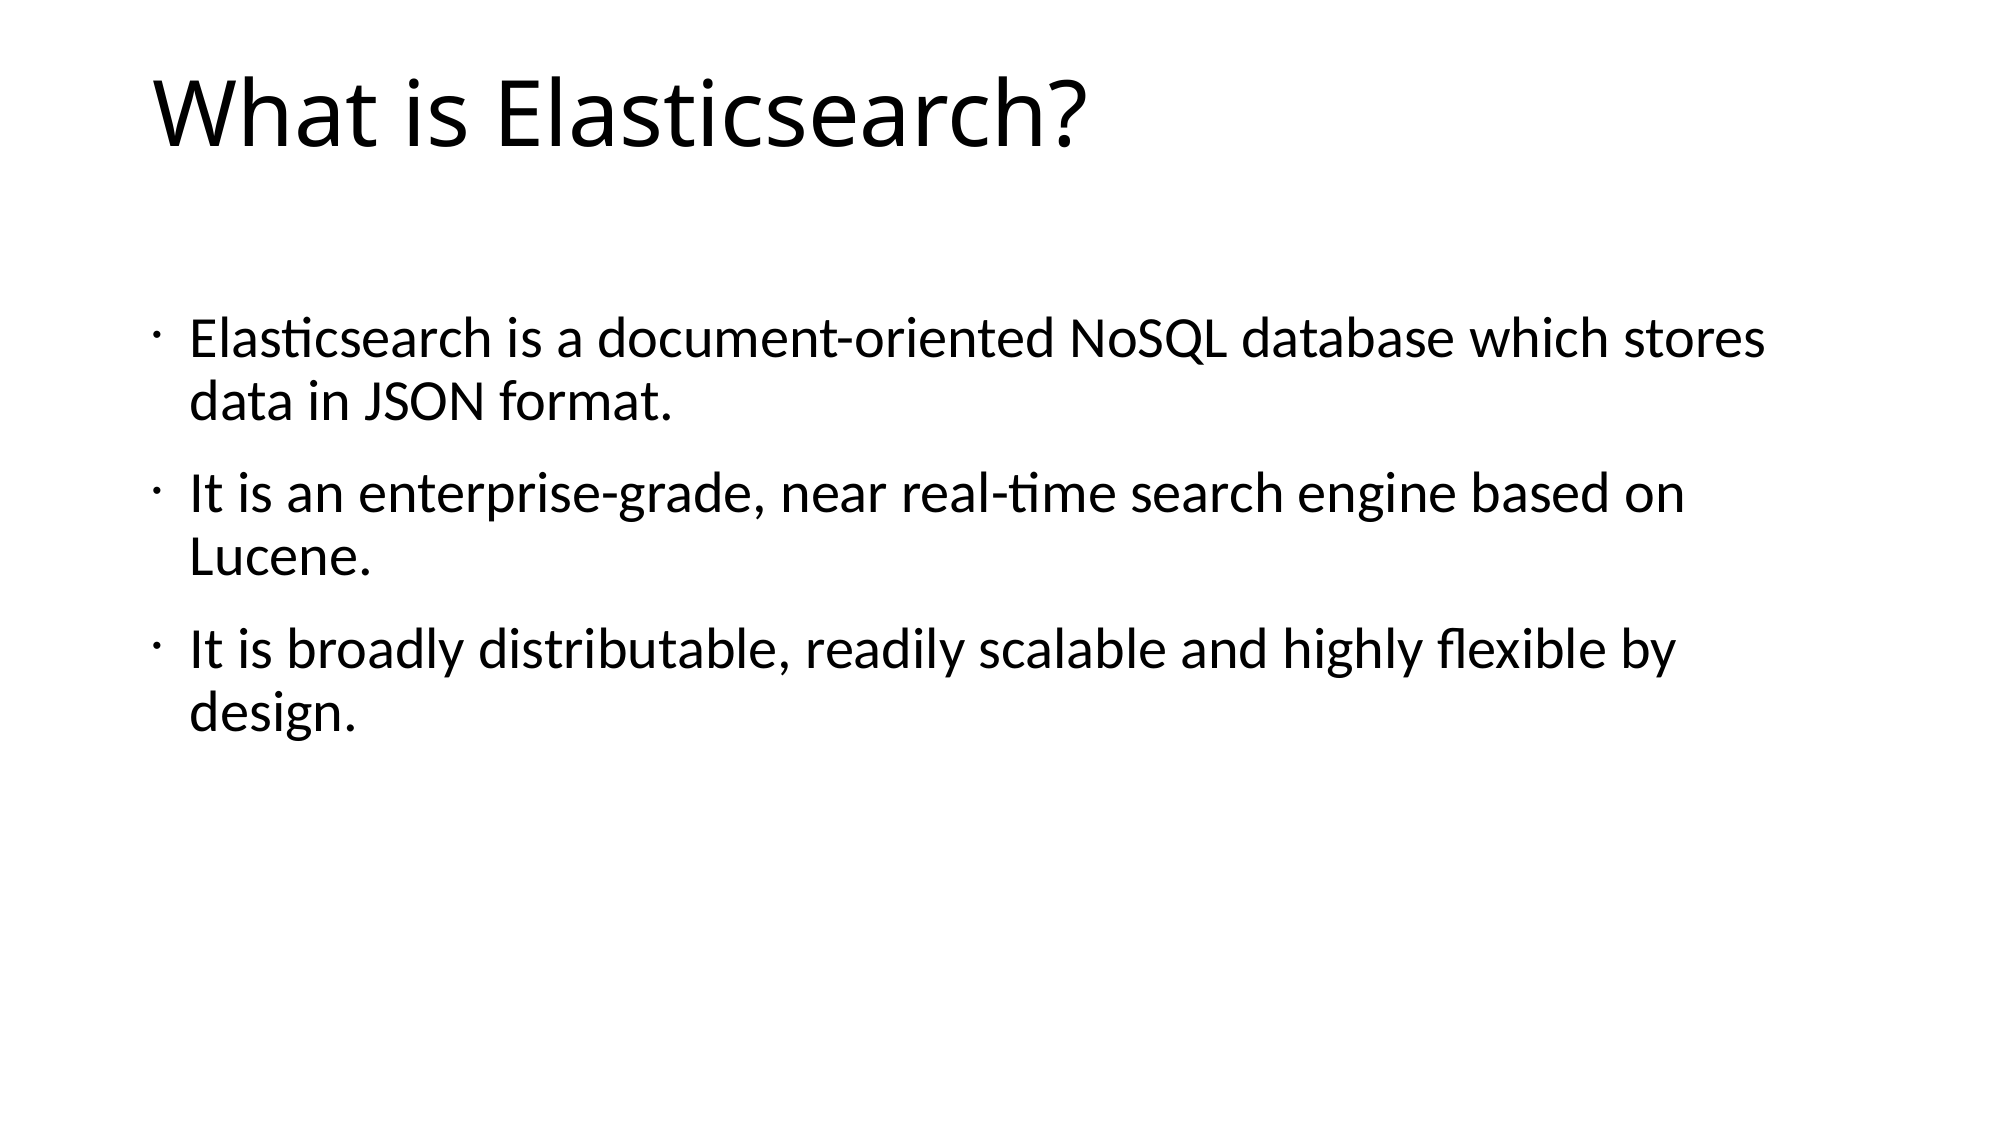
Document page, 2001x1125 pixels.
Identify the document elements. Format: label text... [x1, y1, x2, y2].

title What is Elasticsearch? [137, 59, 1863, 278]
list Elasticsearch is a document-oriented NoSQL database which stores data in JSON format. It is an enterprise-grade, near real-time search engine based on Lucene. It is broadly distributable, readily scalable and highly flexible by design. [137, 299, 1863, 1014]
